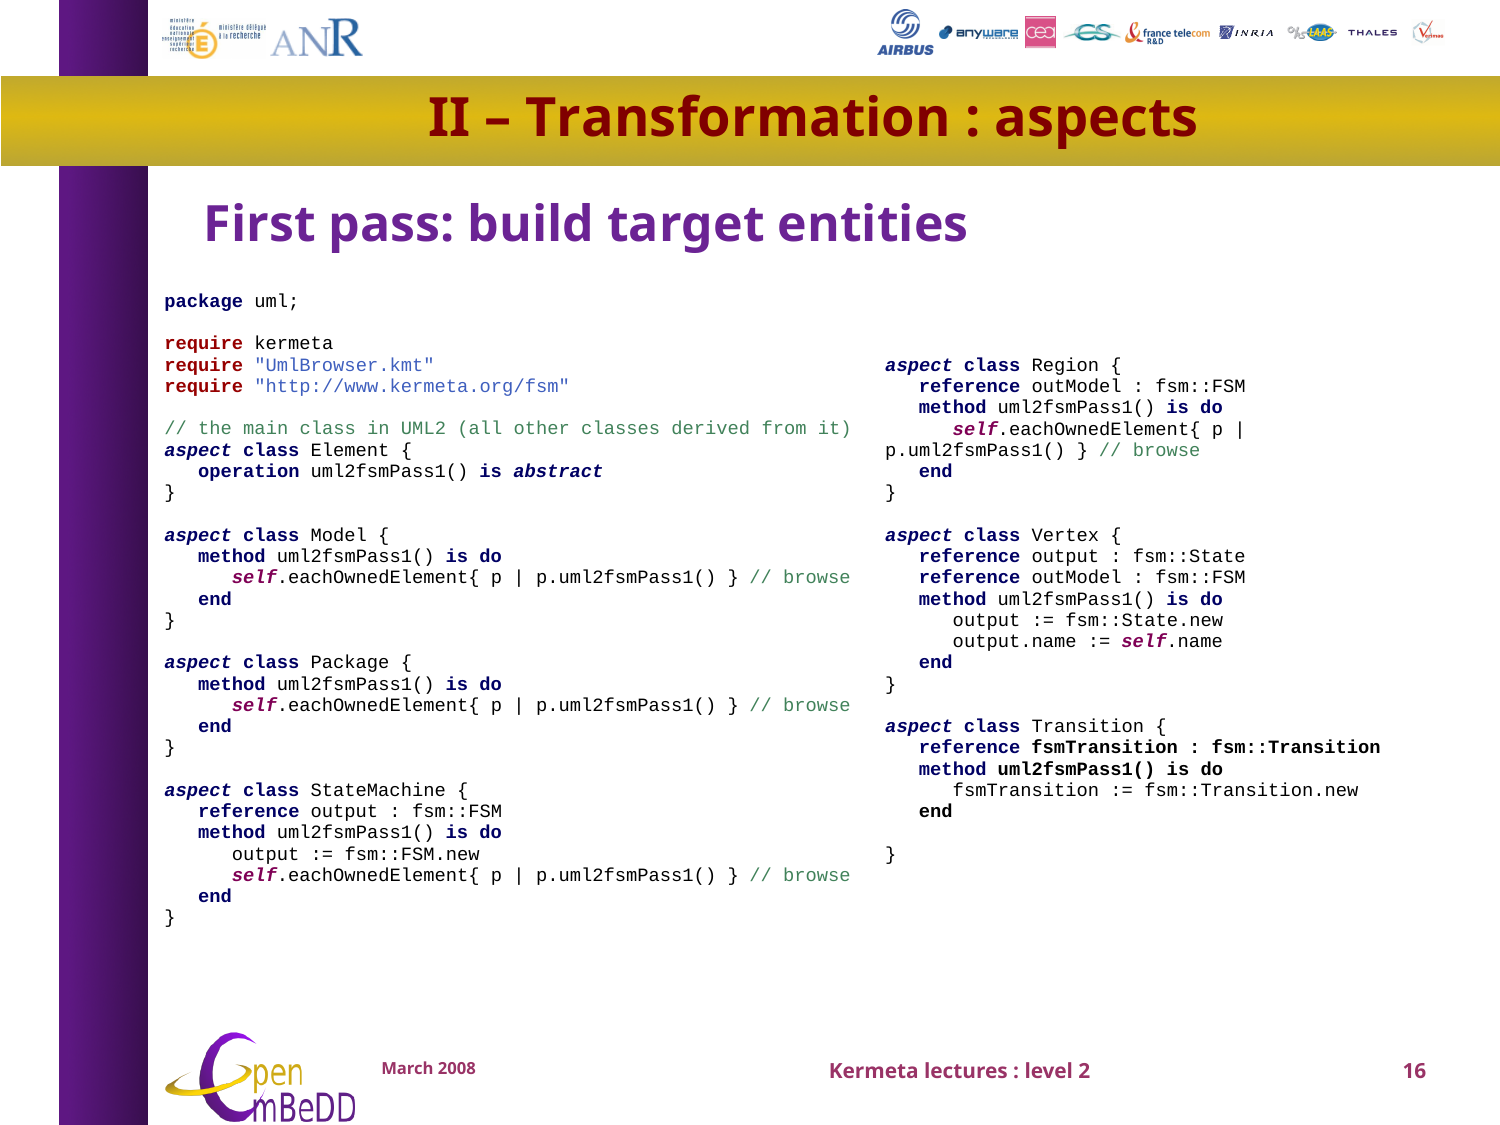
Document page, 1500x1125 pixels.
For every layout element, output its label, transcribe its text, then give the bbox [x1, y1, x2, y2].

text_box Kermeta lectures : level 2 [531, 1049, 1387, 1101]
picture [270, 18, 363, 57]
text_box package uml; require kermeta require "UmlBrowser.kmt" require "http://www.kermeta.org/fsm" // the main class in UML2 (all other classes derived from it) aspect class Element { operation uml2fsmPass1() is abstract } aspect class Model { method uml2fsmPass1() is do self.eachOwnedElement{ p | p.uml2fsmPass1() } // browse end } aspect class Package { method uml2fsmPass1() is do self.eachOwnedElement{ p | p.uml2fsmPass1() } // browse end } aspect class StateMachine { reference output : fsm::FSM method uml2fsmPass1() is do output := fsm::FSM.new self.eachOwnedElement{ p | p.uml2fsmPass1() } // browse end } [149, 284, 870, 926]
text_box <numéro> [1387, 1049, 1482, 1101]
picture [1, 0, 1500, 1125]
list First pass: build target entities [147, 191, 1488, 253]
text_box March 2008 [366, 1049, 531, 1101]
picture [165, 1032, 355, 1122]
picture [162, 18, 266, 59]
text_box aspect class Region { reference outModel : fsm::FSM method uml2fsmPass1() is do self.eachOwnedElement{ p | p.uml2fsmPass1() } // browse end } aspect class Vertex { reference output : fsm::State reference outModel : fsm::FSM method uml2fsmPass1() is do output := fsm::State.new output.name := self.name end } aspect class Transition { reference fsmTransition : fsm::Transition method uml2fsmPass1() is do fsmTransition := fsm::Transition.new end } [870, 284, 1500, 938]
title II – Transformation : aspects [147, 66, 1481, 164]
picture [877, 9, 1445, 55]
